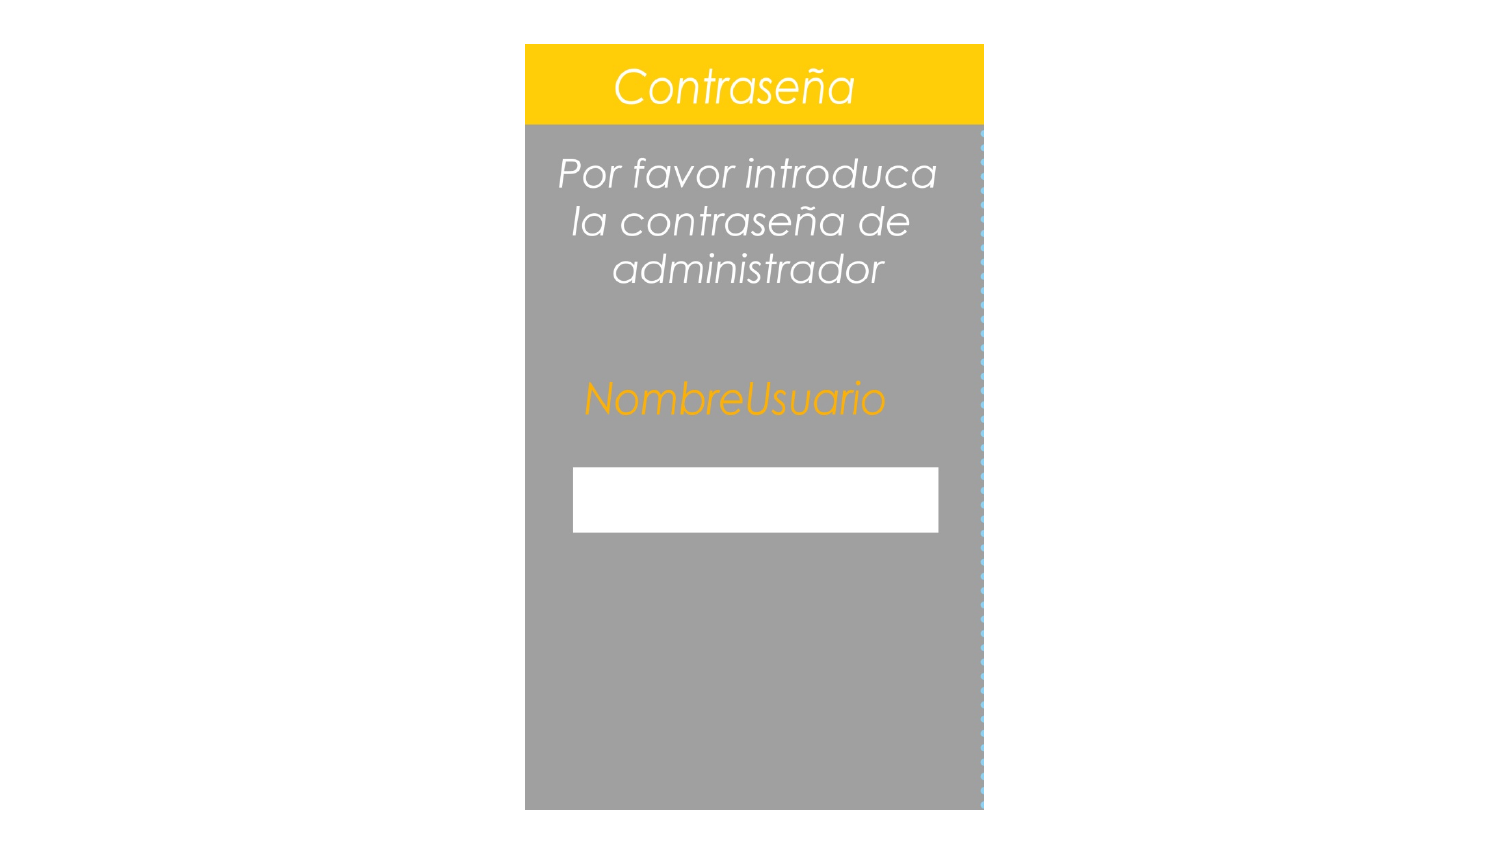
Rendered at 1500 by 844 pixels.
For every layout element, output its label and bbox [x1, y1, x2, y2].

picture [525, 44, 984, 811]
